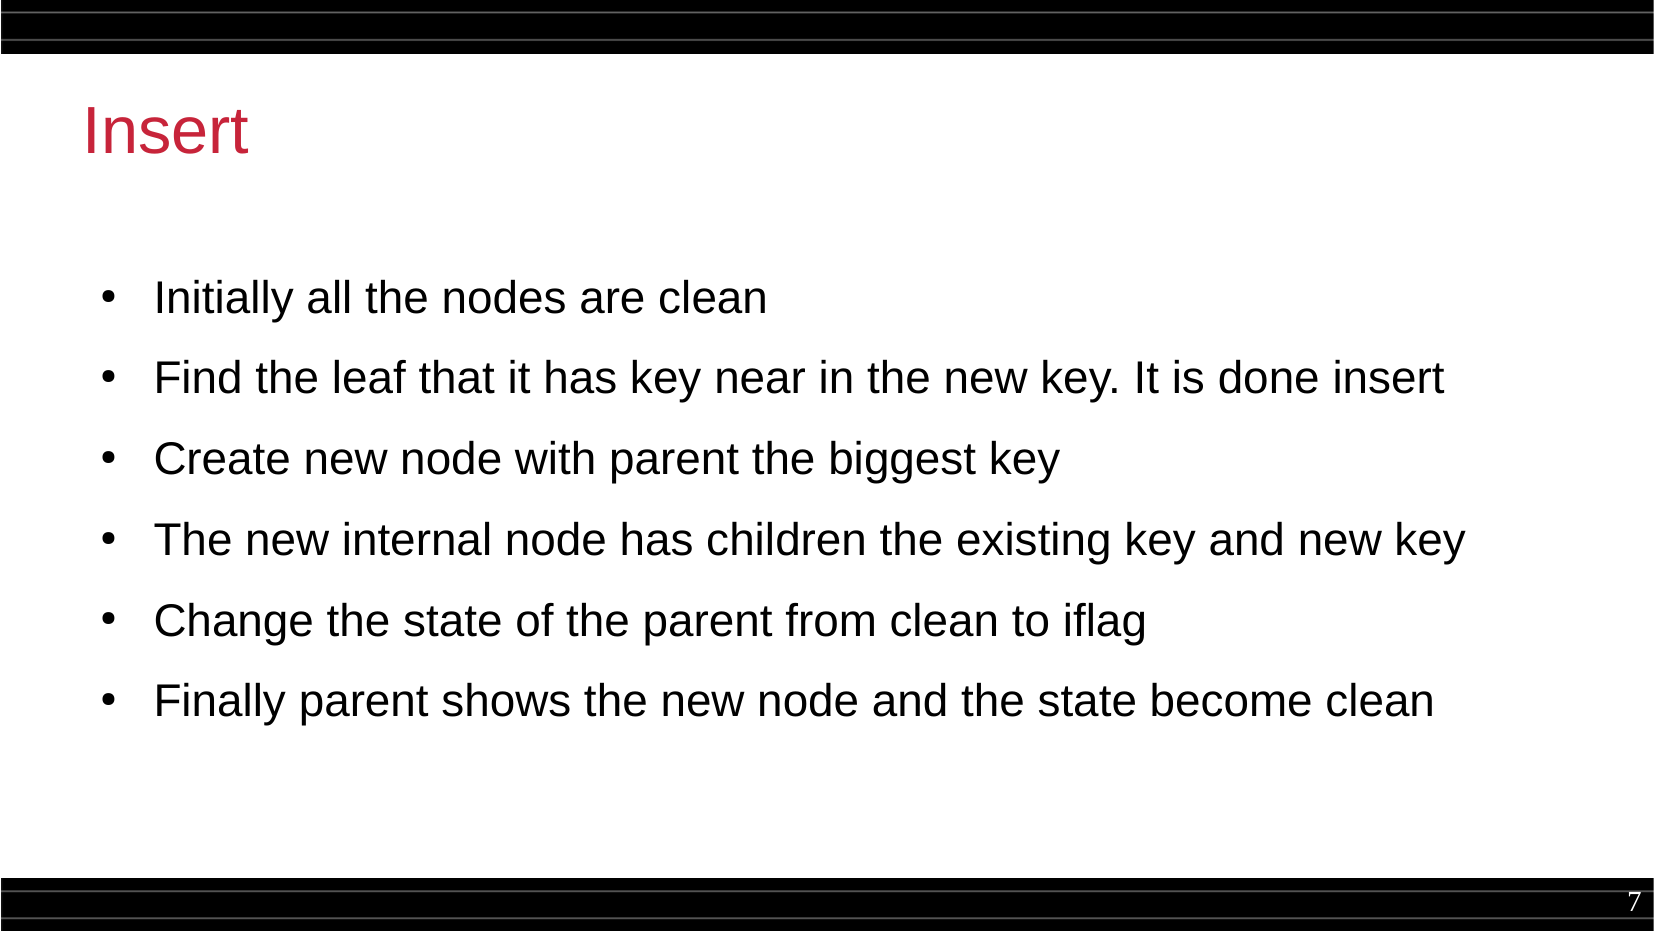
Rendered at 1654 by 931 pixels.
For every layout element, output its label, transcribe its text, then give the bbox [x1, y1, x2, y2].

picture [1, 878, 1654, 931]
title Insert [82, 92, 1571, 249]
list Initially all the nodes are clean Find the leaf that it has key near in the new key. It is done insert Create new node with parent the biggest key The new internal node has children the existing key and new key Change the state of the parent from clean to iflag Finally parent shows the new node and the state become clean [82, 271, 1571, 758]
picture [1, 0, 1654, 54]
